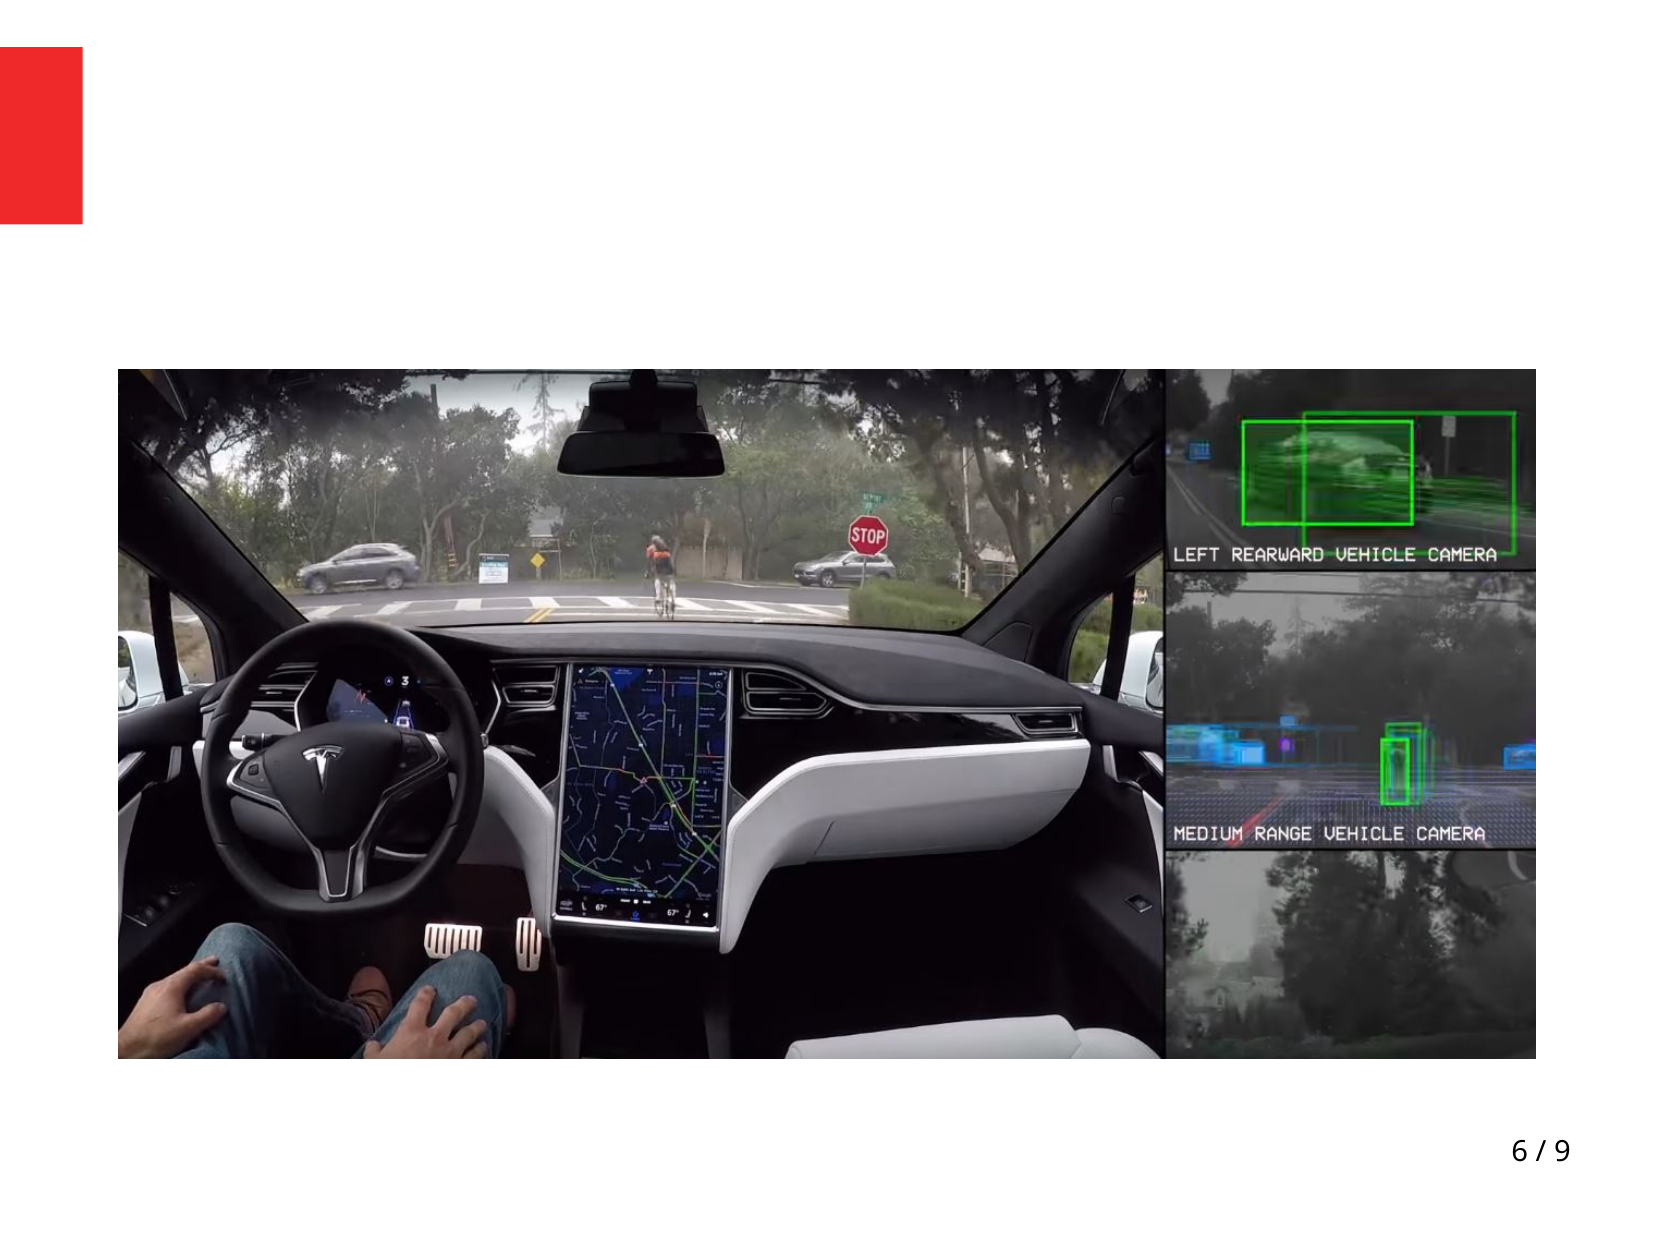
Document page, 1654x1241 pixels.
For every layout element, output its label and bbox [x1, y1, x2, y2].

picture [118, 369, 1536, 1059]
